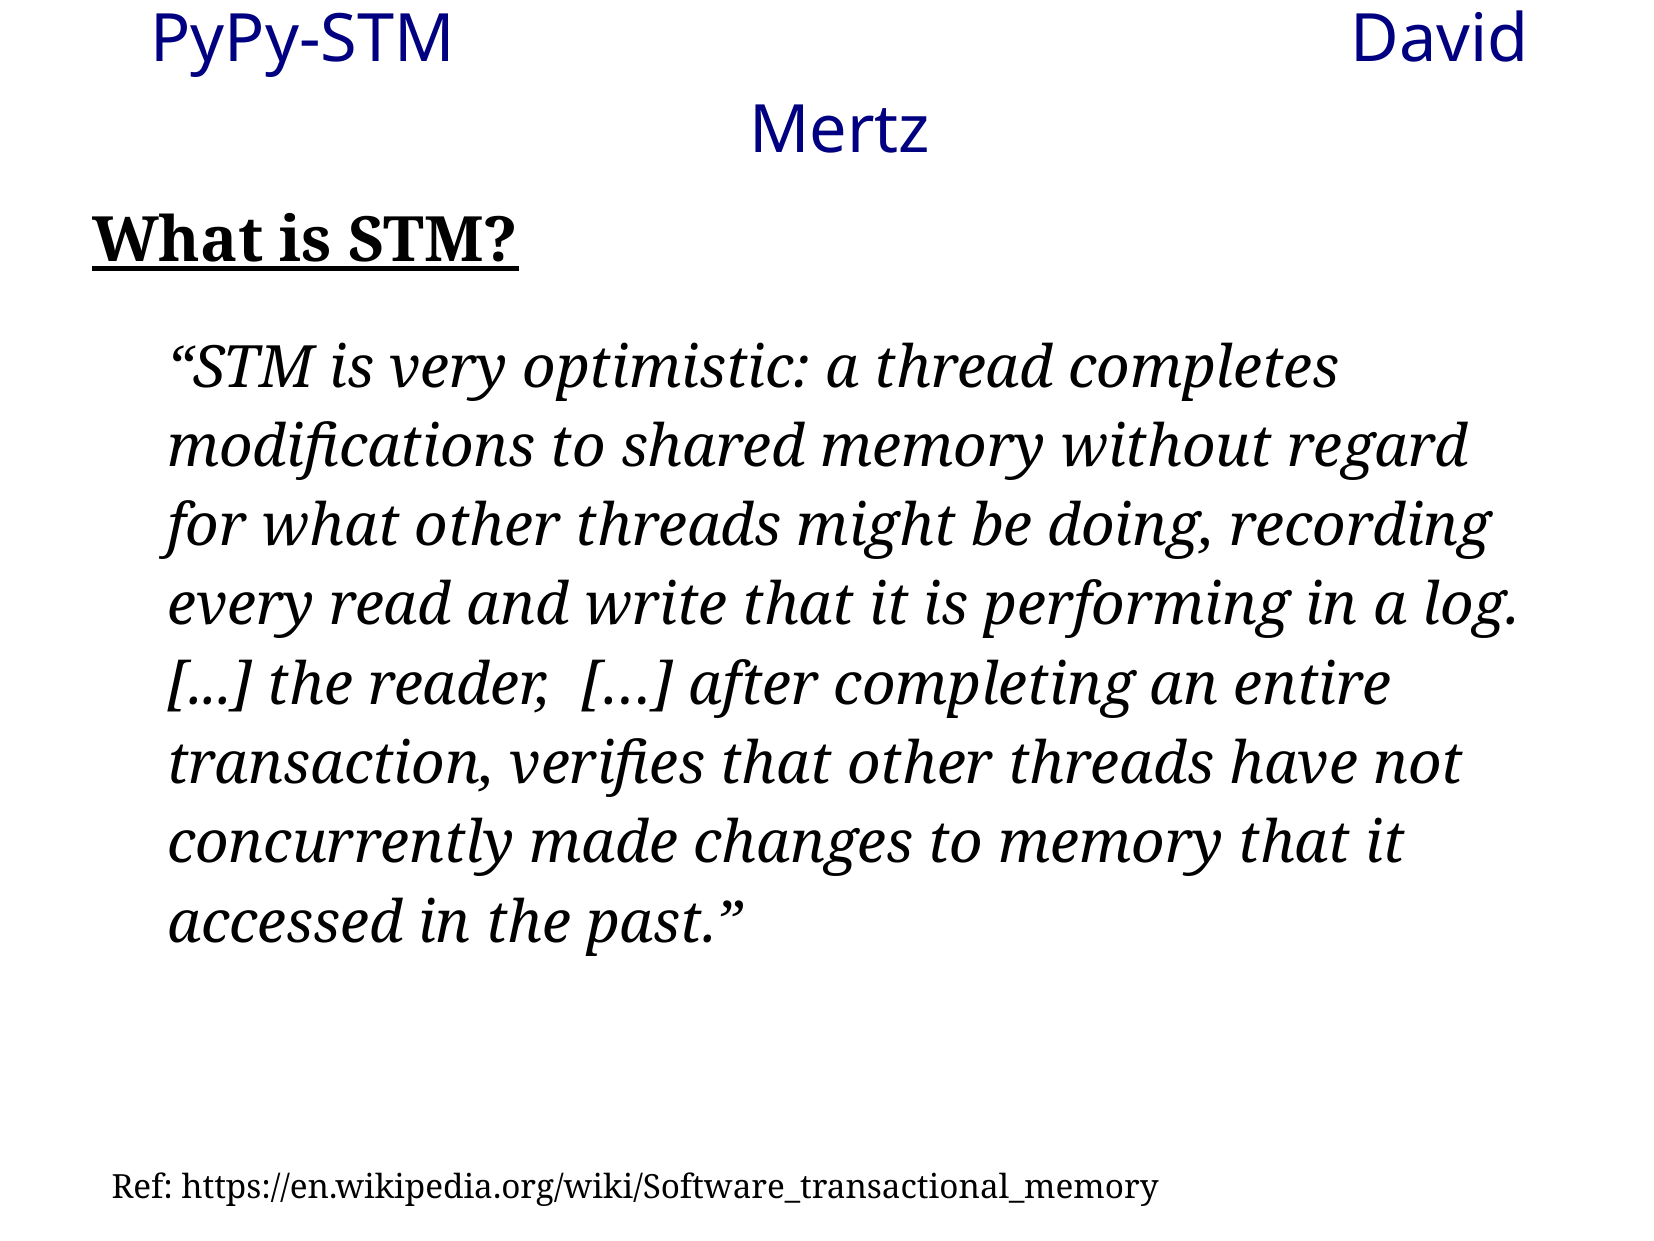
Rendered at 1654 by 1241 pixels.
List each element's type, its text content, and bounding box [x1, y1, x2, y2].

list What is STM? “STM is very optimistic: a thread completes modifications to shared memory without regard for what other threads might be doing, recording every read and write that it is performing in a log. [...] the reader, […] after completing an entire transaction, verifies that other threads have not concurrently made changes to memory that it accessed in the past.” [92, 195, 1540, 1107]
title PyPy-STM David Mertz [70, 40, 1609, 122]
picture [357, 541, 1296, 961]
text_box Ref: https://en.wikipedia.org/wiki/Software_transactional_memory [36, 1162, 1621, 1214]
